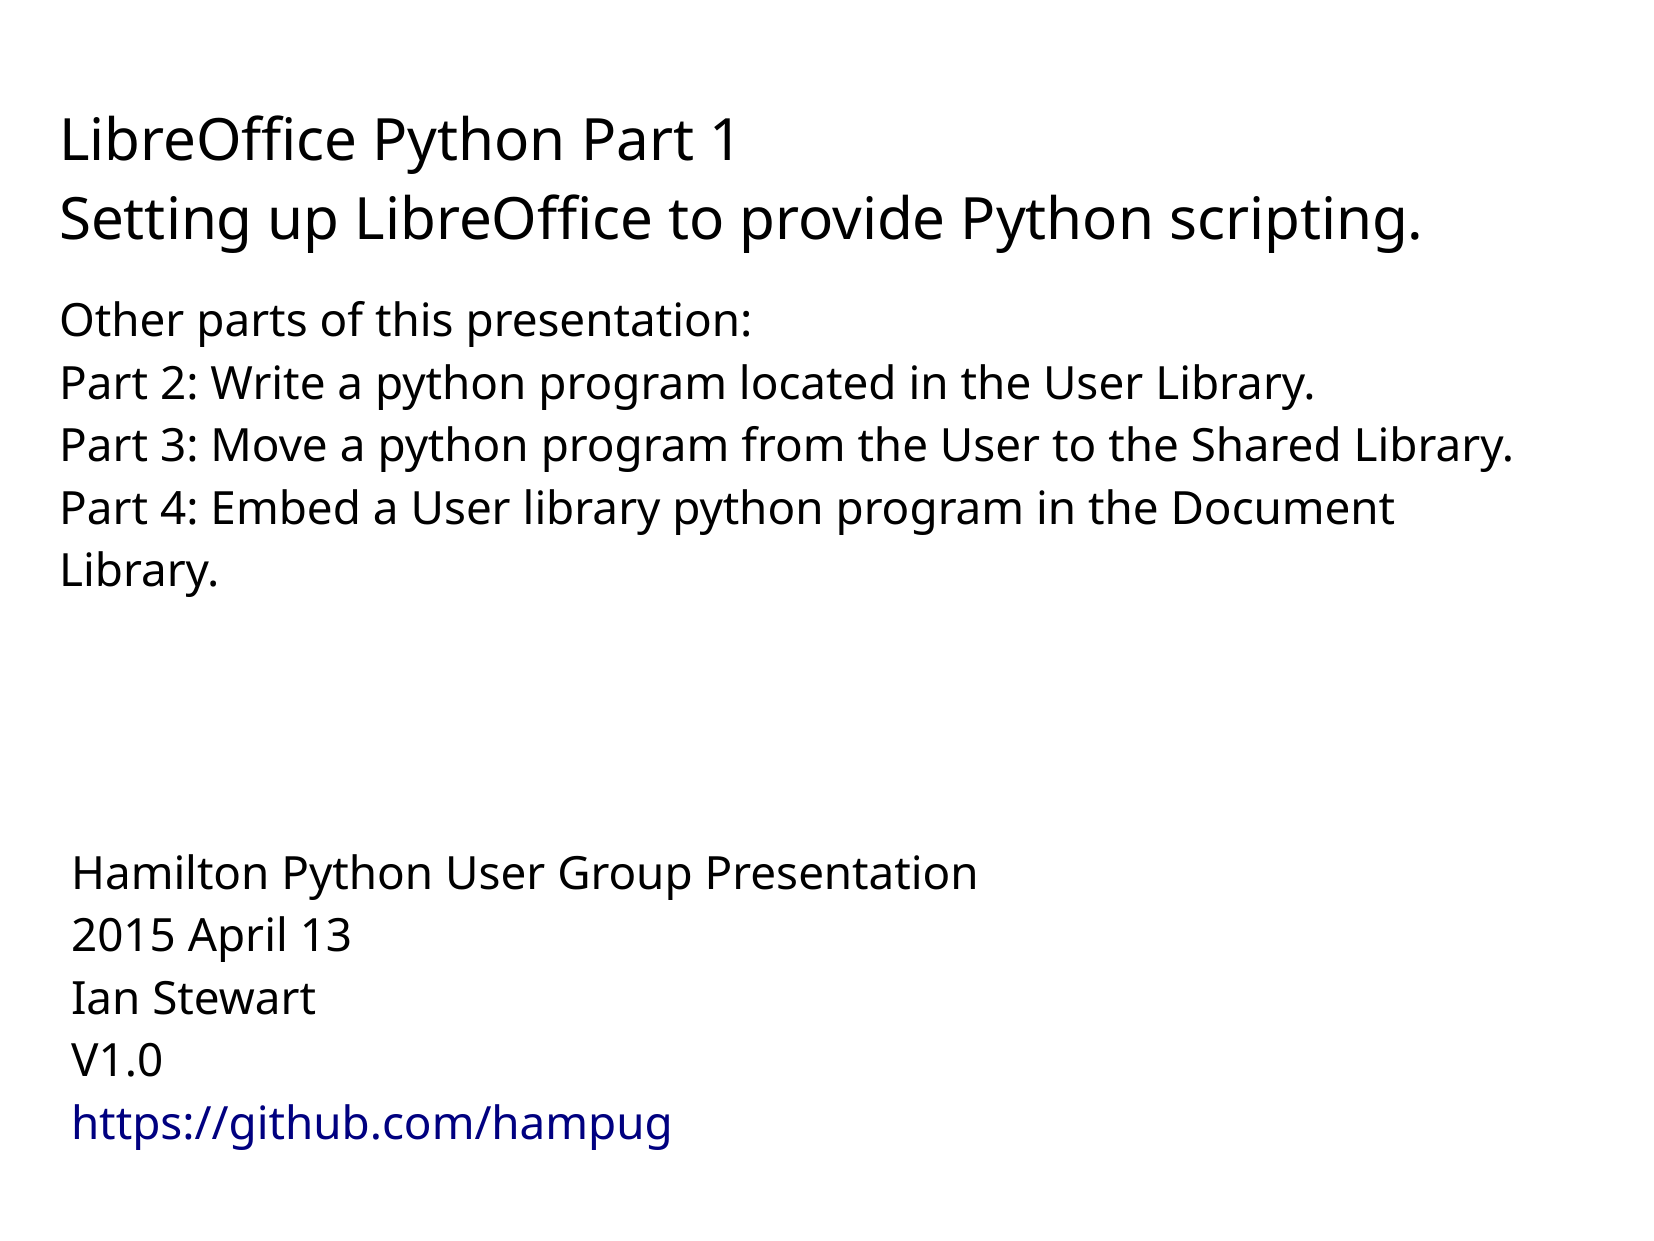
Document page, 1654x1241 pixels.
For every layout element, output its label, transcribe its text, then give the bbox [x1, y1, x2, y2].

text_box Other parts of this presentation: Part 2: Write a python program located in the User Library. Part 3: Move a python program from the User to the Shared Library. Part 4: Embed a User library python program in the Document Library. [59, 298, 1548, 653]
text_box Hamilton Python User Group Presentation 2015 April 13 Ian Stewart V1.0 https://github.com/hampug [71, 876, 1560, 1180]
title LibreOffice Python Part 1 Setting up LibreOffice to provide Python scripting. [59, 59, 1548, 297]
